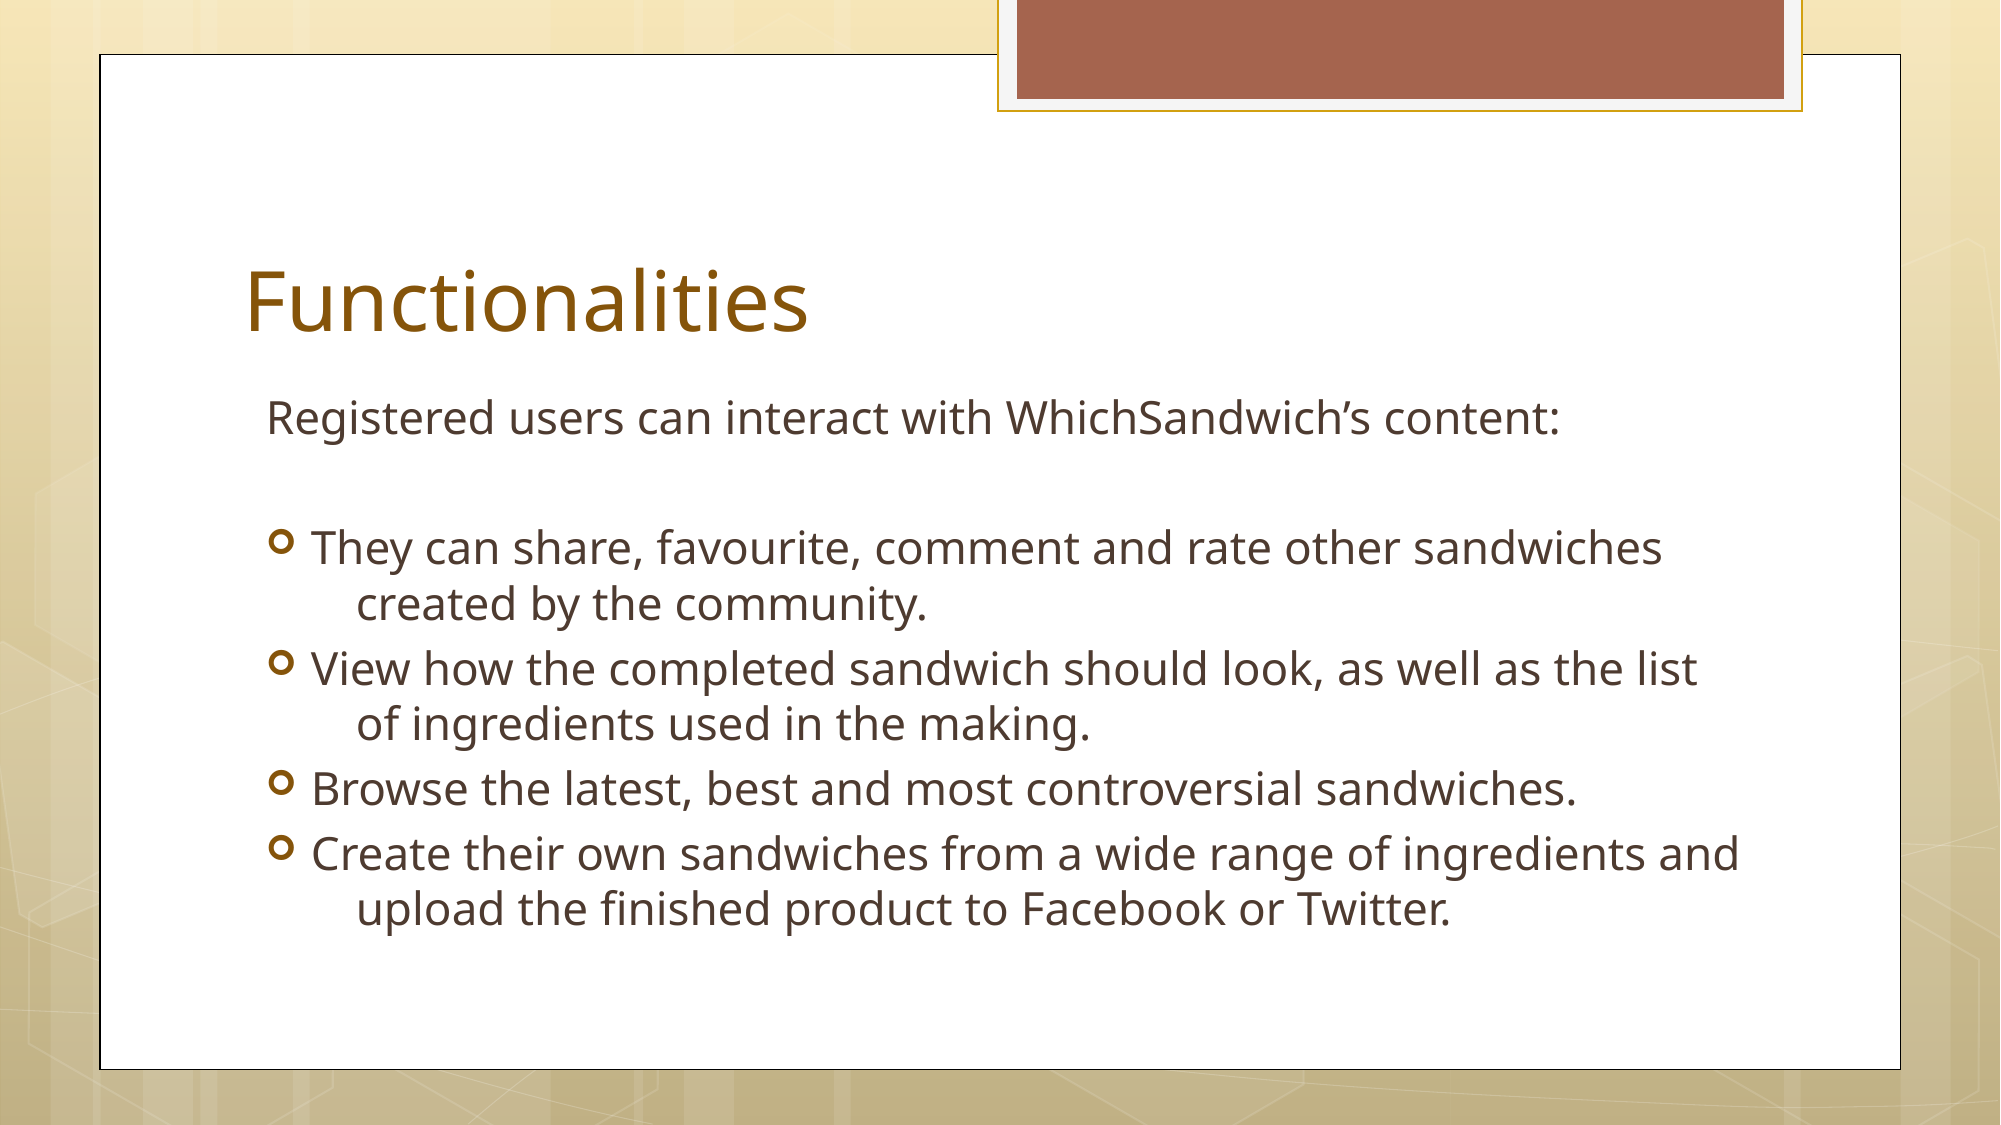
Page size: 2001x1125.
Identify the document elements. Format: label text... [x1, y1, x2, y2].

title Functionalities [228, 168, 1765, 357]
list Registered users can interact with WhichSandwich’s content: They can share, favourite, comment and rate other sandwiches created by the community. View how the completed sandwich should look, as well as the list of ingredients used in the making. Browse the latest, best and most controversial sandwiches. Create their own sandwiches from a wide range of ingredients and upload the finished product to Facebook or Twitter. [228, 381, 1769, 957]
